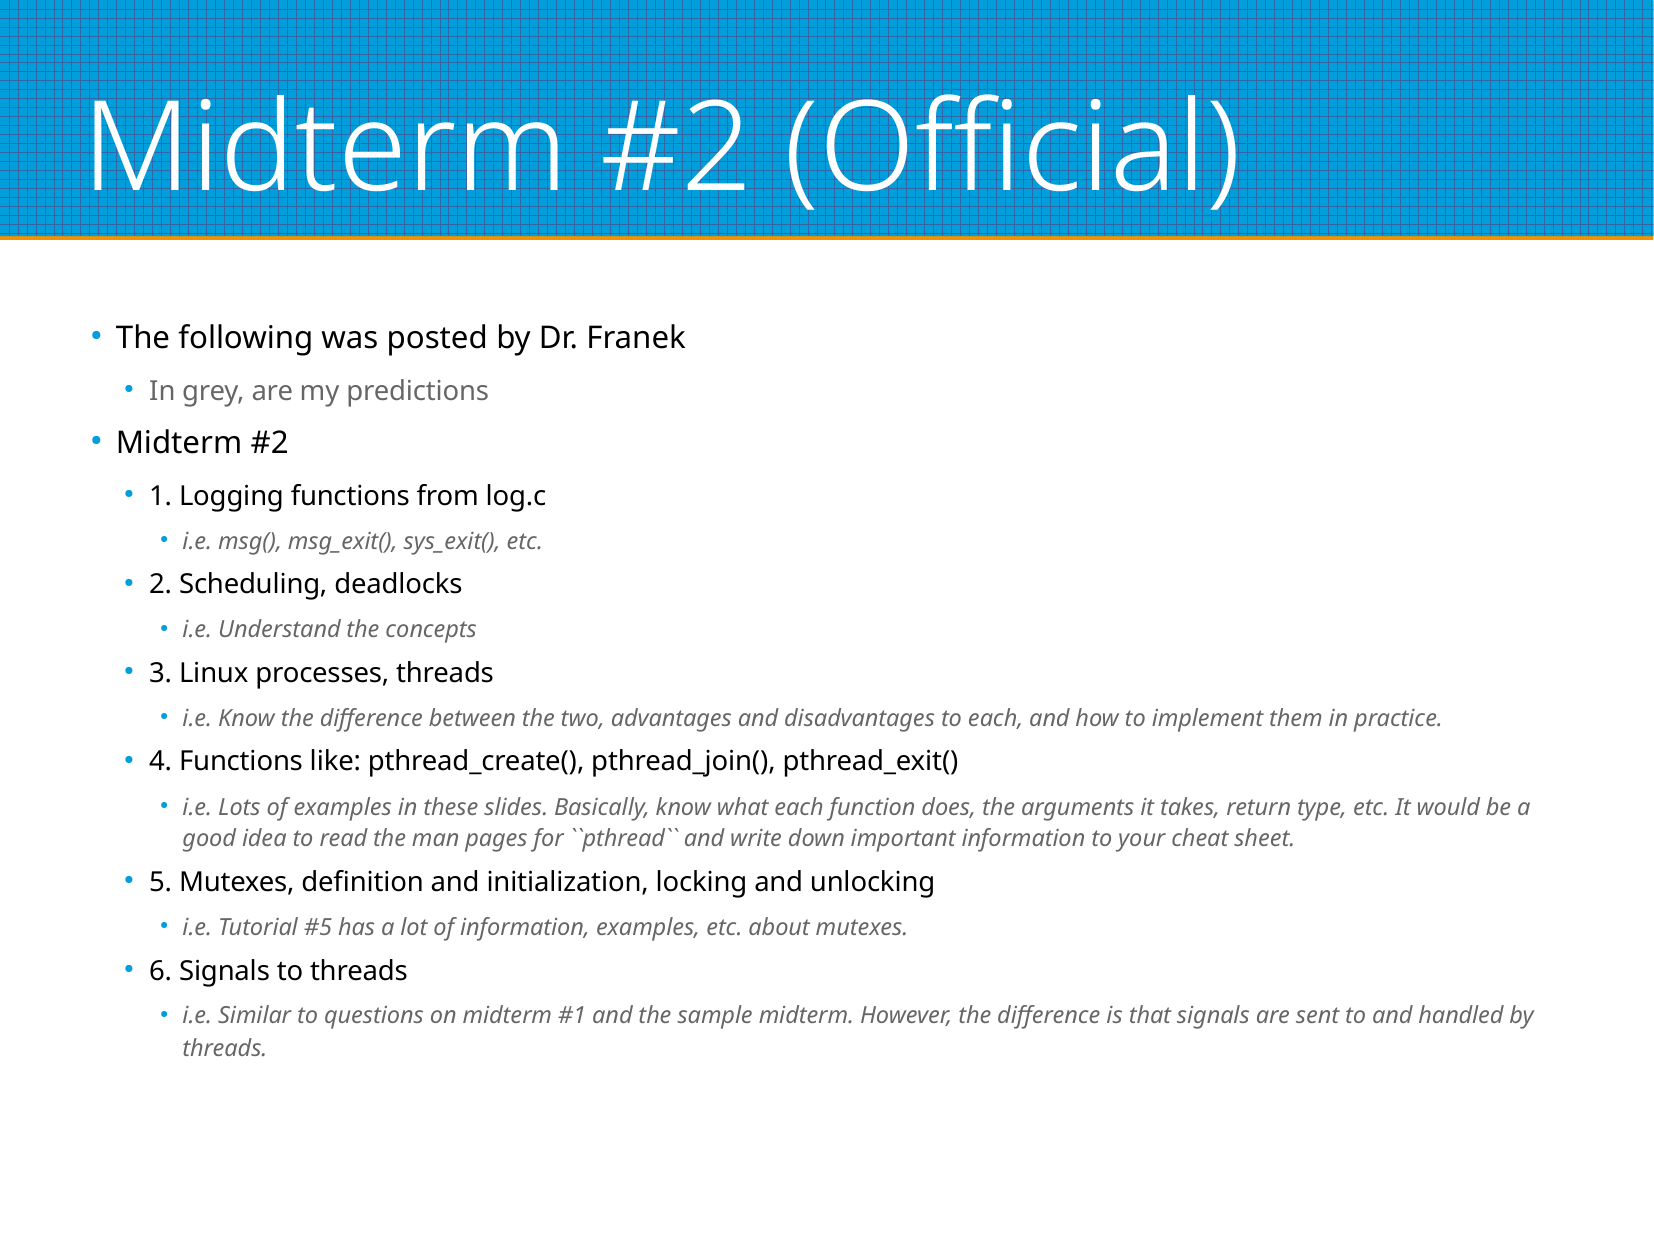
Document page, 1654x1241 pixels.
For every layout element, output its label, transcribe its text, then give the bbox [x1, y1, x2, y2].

title Midterm #2 (Official) [82, 19, 1571, 227]
list The following was posted by Dr. Franek In grey, are my predictions Midterm #2 1. Logging functions from log.c i.e. msg(), msg_exit(), sys_exit(), etc. 2. Scheduling, deadlocks i.e. Understand the concepts 3. Linux processes, threads i.e. Know the difference between the two, advantages and disadvantages to each, and how to implement them in practice. 4. Functions like: pthread_create(), pthread_join(), pthread_exit() i.e. Lots of examples in these slides. Basically, know what each function does, the arguments it takes, return type, etc. It would be a good idea to read the man pages for ``pthread`` and write down important information to your cheat sheet. 5. Mutexes, definition and initialization, locking and unlocking i.e. Tutorial #5 has a lot of information, examples, etc. about mutexes. 6. Signals to threads i.e. Similar to questions on midterm #1 and the sample midterm. However, the difference is that signals are sent to and handled by threads. [82, 314, 1563, 1063]
